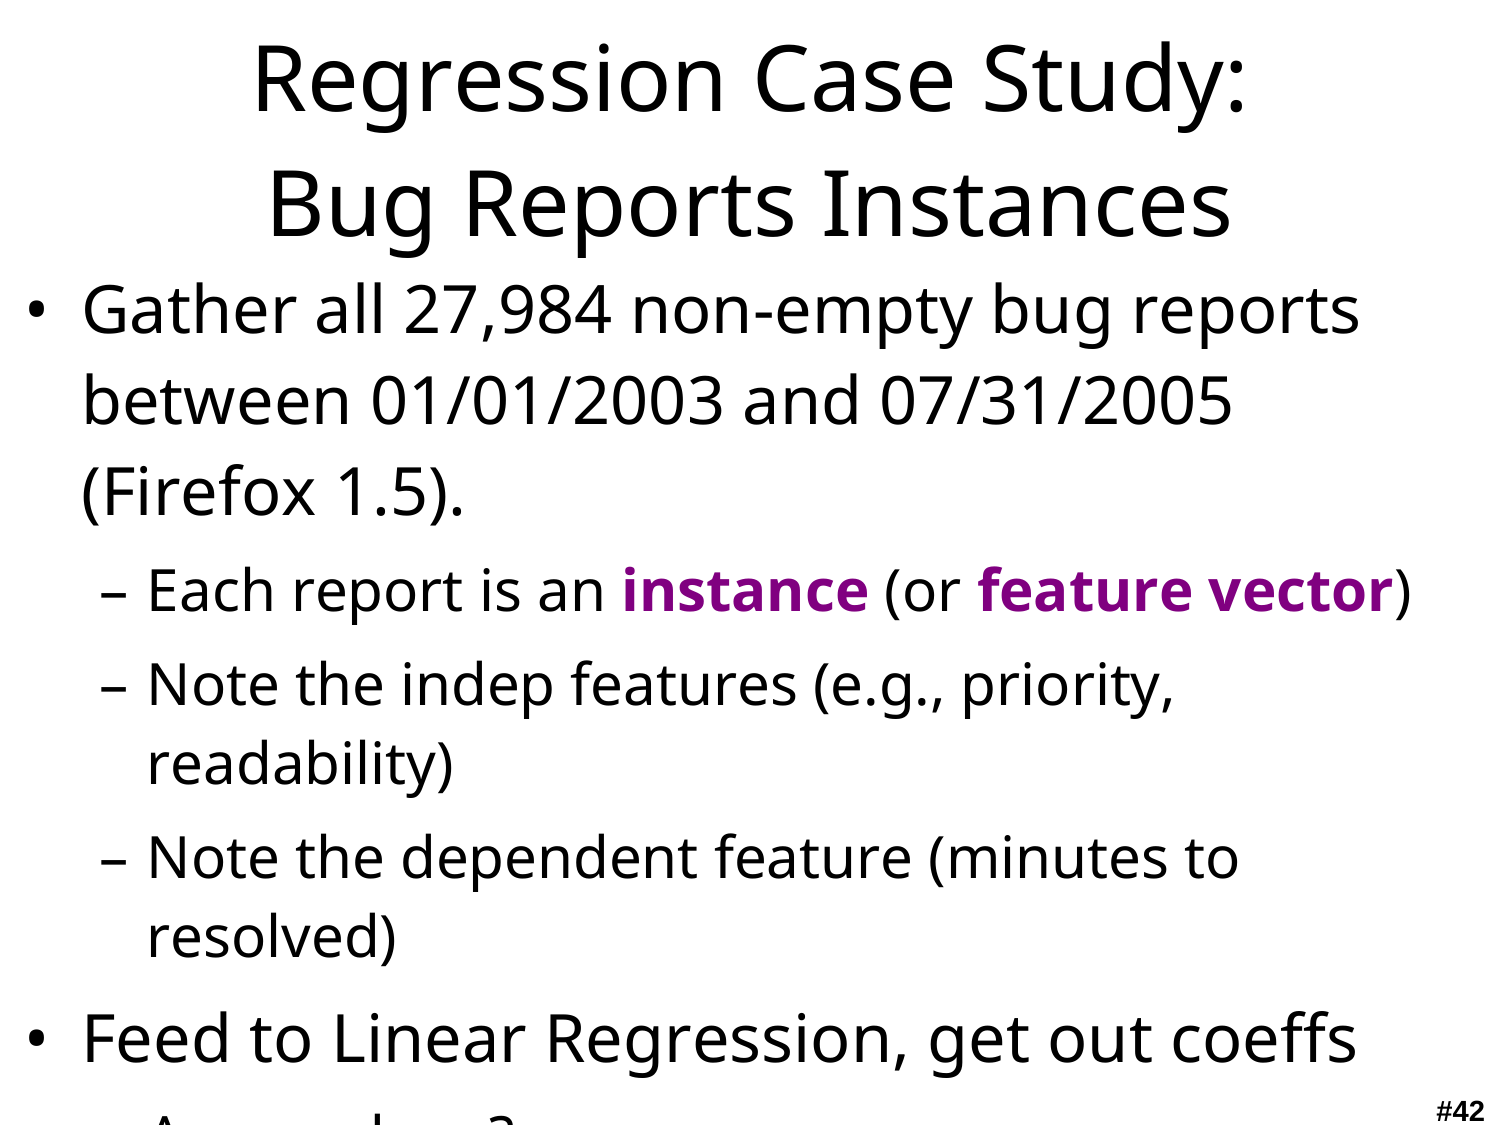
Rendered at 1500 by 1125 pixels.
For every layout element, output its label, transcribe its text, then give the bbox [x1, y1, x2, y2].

title Regression Case Study: Bug Reports Instances [24, 32, 1476, 246]
list Gather all 27,984 non-empty bug reports between 01/01/2003 and 07/31/2005 (Firefox 1.5). Each report is an instance (or feature vector) Note the indep features (e.g., priority, readability) Note the dependent feature (minutes to resolved) Feed to Linear Regression, get out coeffs Are we done? Let's look at some design decisions in using ML. [24, 262, 1476, 1069]
